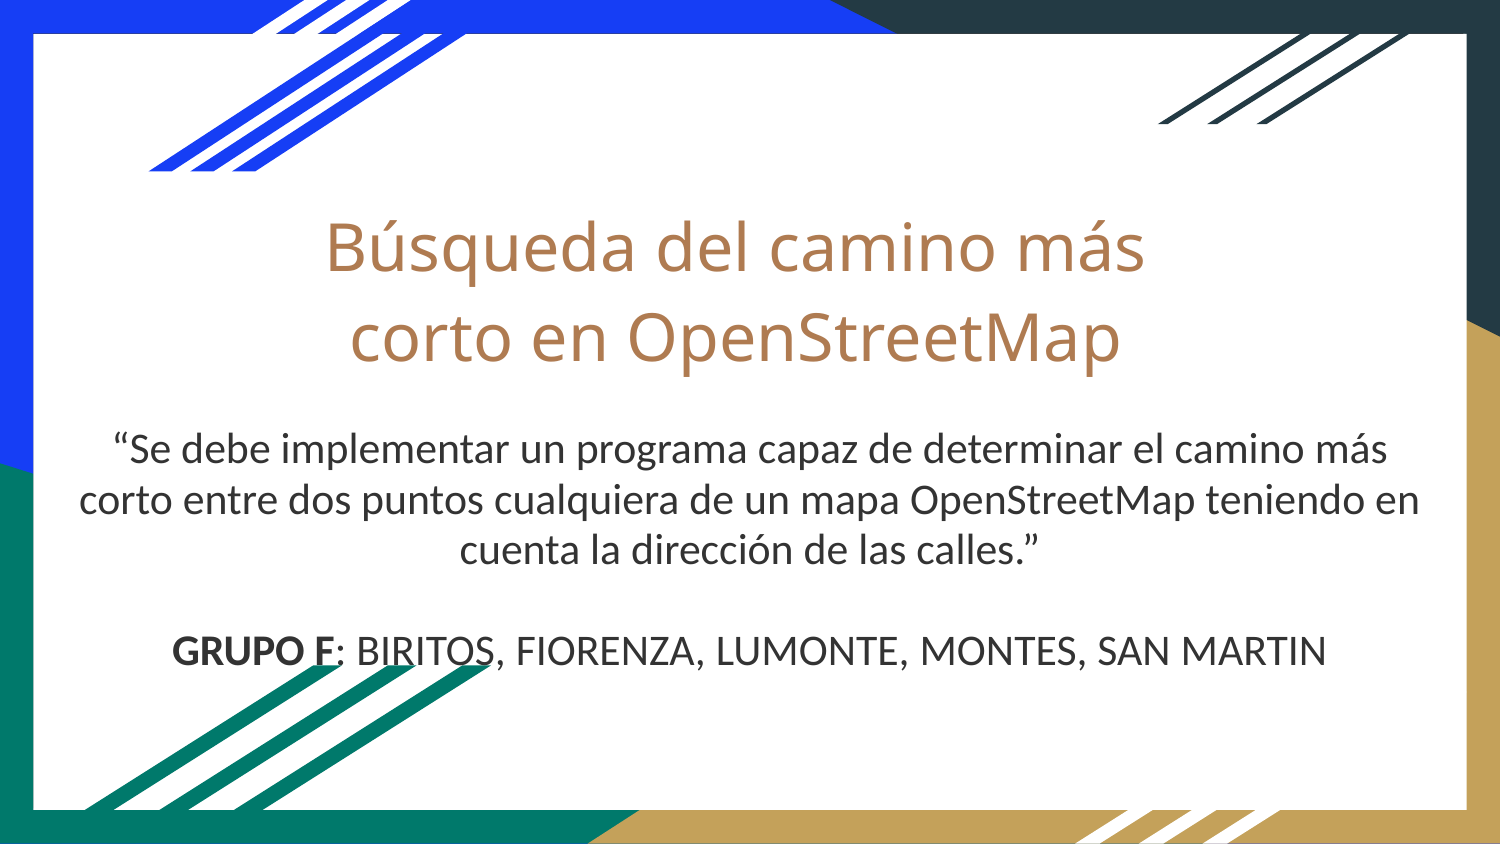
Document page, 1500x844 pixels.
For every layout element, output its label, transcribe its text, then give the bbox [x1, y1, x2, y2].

title Búsqueda del camino más corto en OpenStreetMap [296, 172, 1176, 409]
subtitle “Se debe implementar un programa capaz de determinar el camino más corto entre dos puntos cualquiera de un mapa OpenStreetMap teniendo en cuenta la dirección de las calles.” GRUPO F: BIRITOS, FIORENZA, LUMONTE, MONTES, SAN MARTIN [51, 409, 1449, 717]
